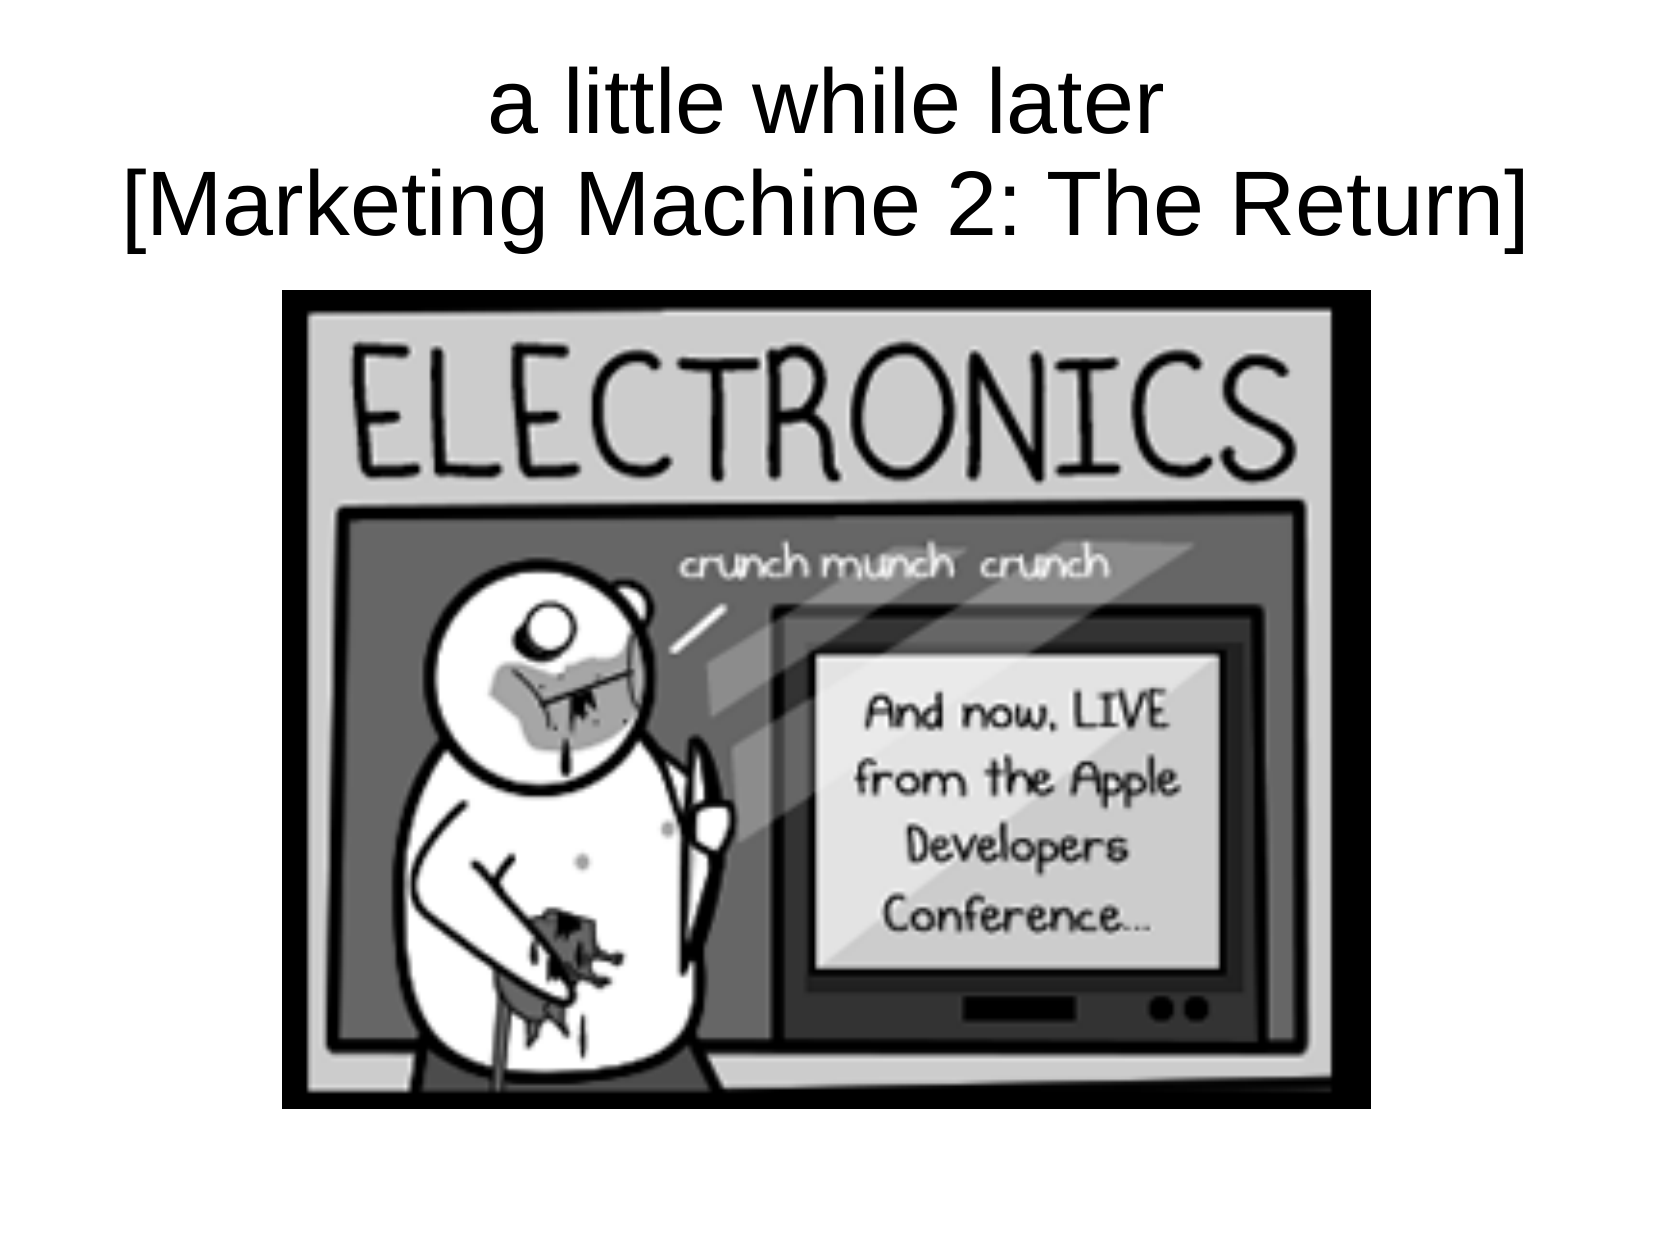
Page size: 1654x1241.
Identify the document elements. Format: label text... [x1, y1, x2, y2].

picture [282, 290, 1371, 1109]
title a little while later [Marketing Machine 2: The Return] [82, 49, 1571, 257]
